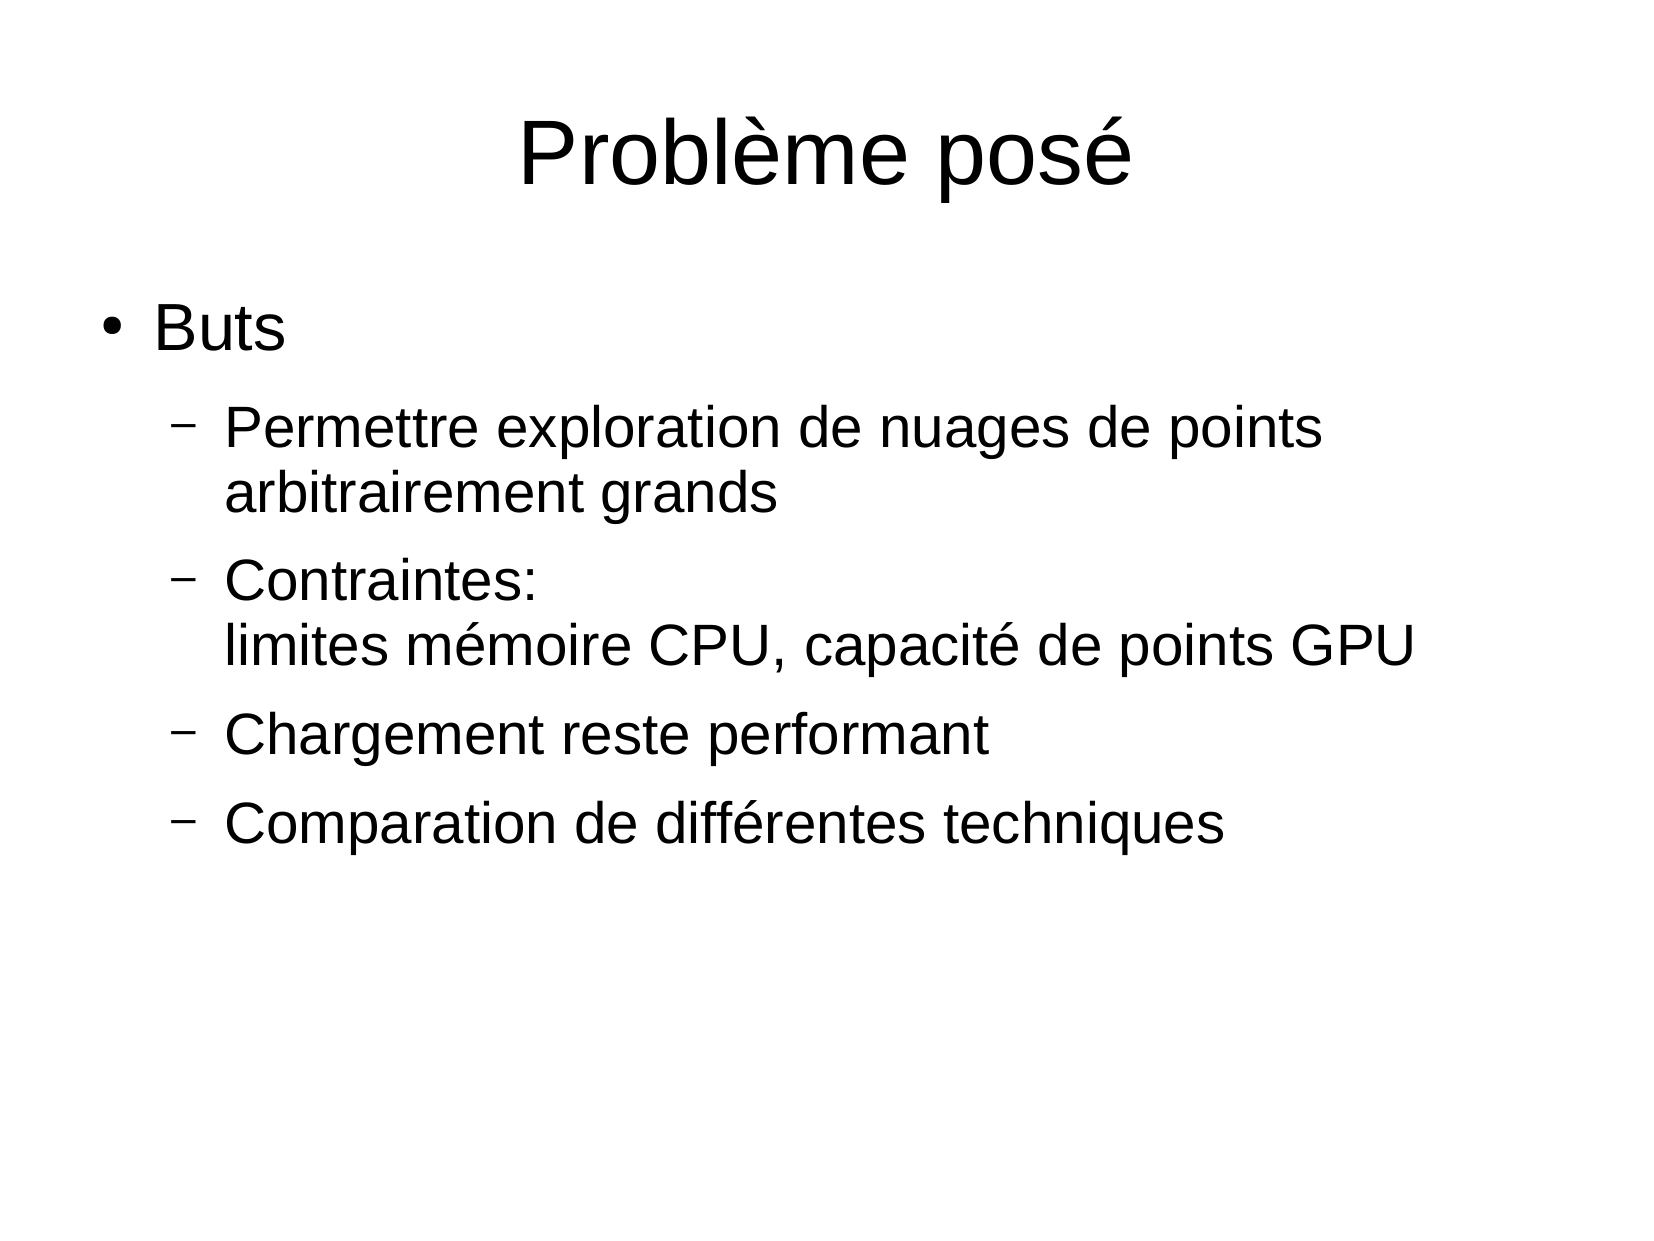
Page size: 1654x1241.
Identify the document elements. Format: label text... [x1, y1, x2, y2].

title Problème posé [82, 49, 1571, 257]
list Buts Permettre exploration de nuages de points arbitrairement grands Contraintes: limites mémoire CPU, capacité de points GPU Chargement reste performant Comparation de différentes techniques [82, 290, 1571, 1010]
